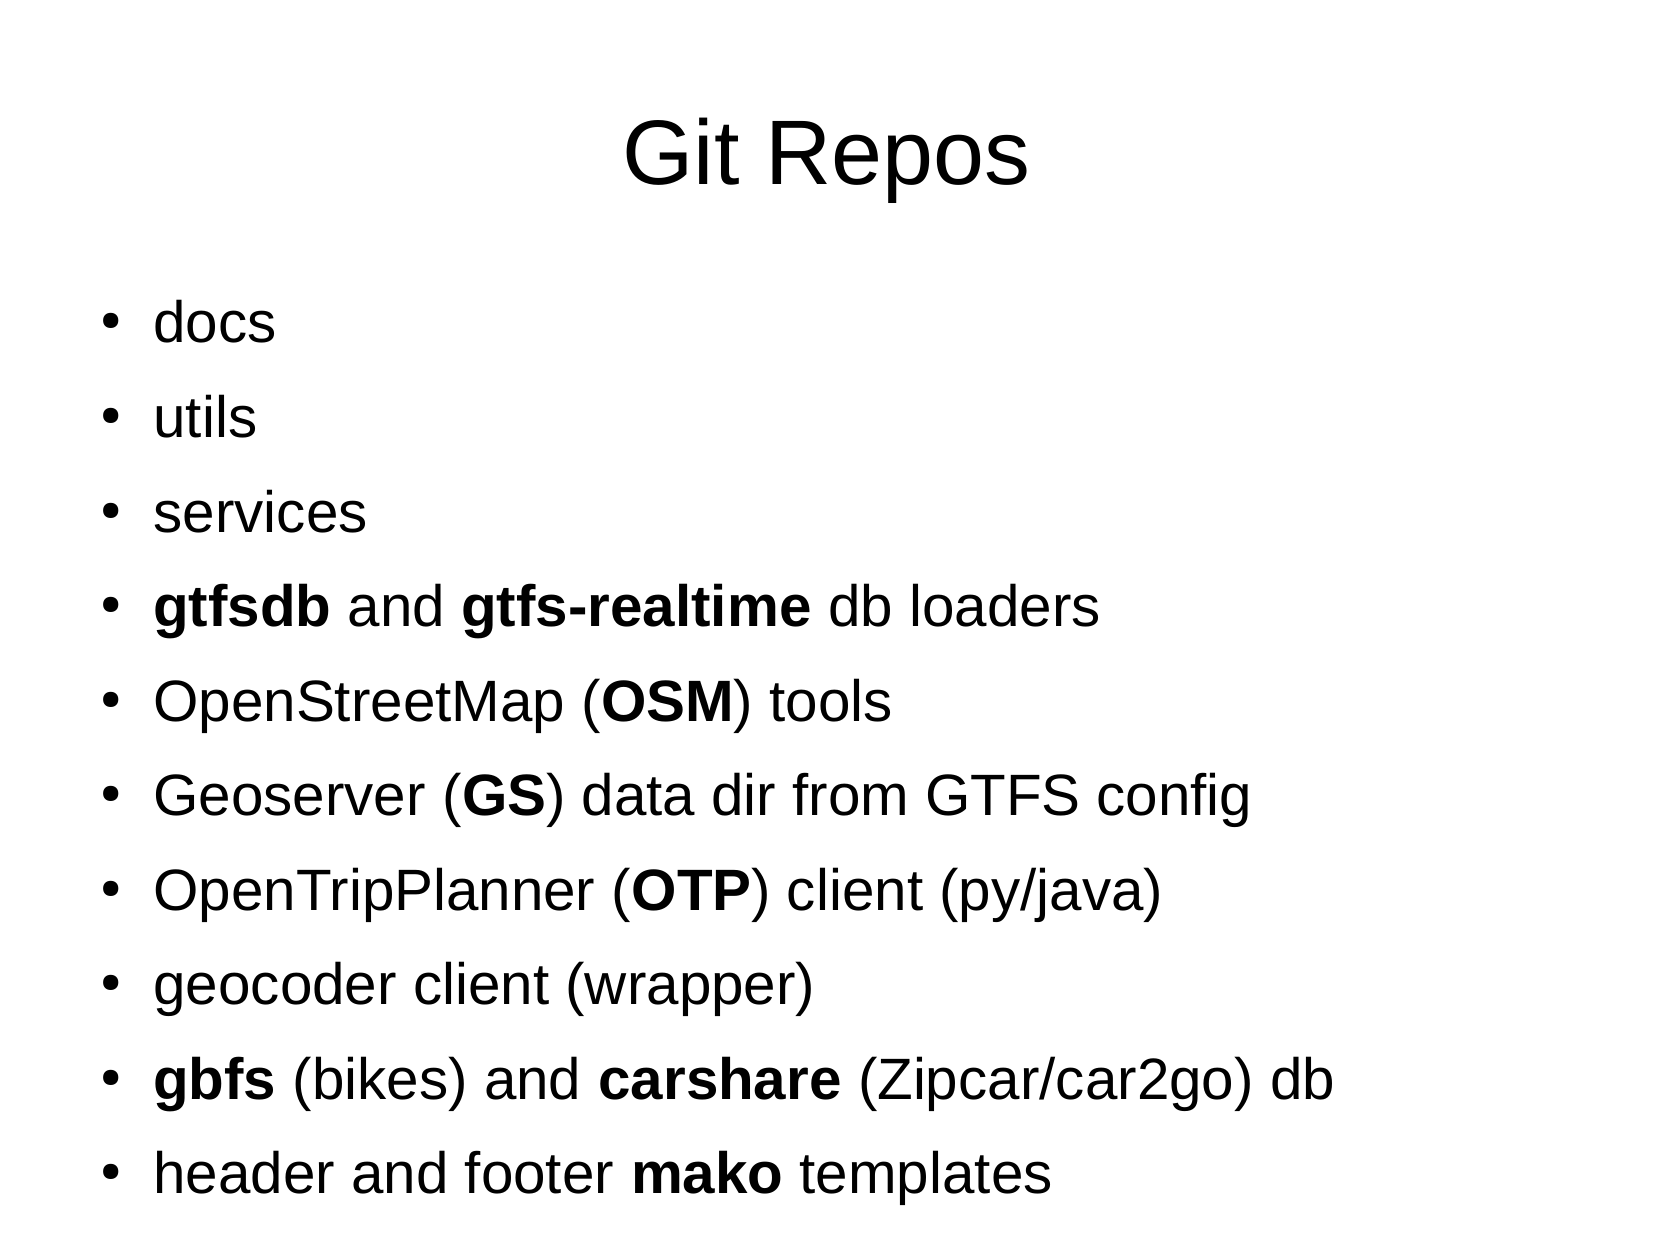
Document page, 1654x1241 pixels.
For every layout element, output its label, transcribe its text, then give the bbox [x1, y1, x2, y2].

list docs utils services gtfsdb and gtfs-realtime db loaders OpenStreetMap (OSM) tools Geoserver (GS) data dir from GTFS config OpenTripPlanner (OTP) client (py/java) geocoder client (wrapper) gbfs (bikes) and carshare (Zipcar/car2go) db header and footer mako templates [82, 290, 1571, 1207]
title Git Repos [82, 49, 1571, 257]
